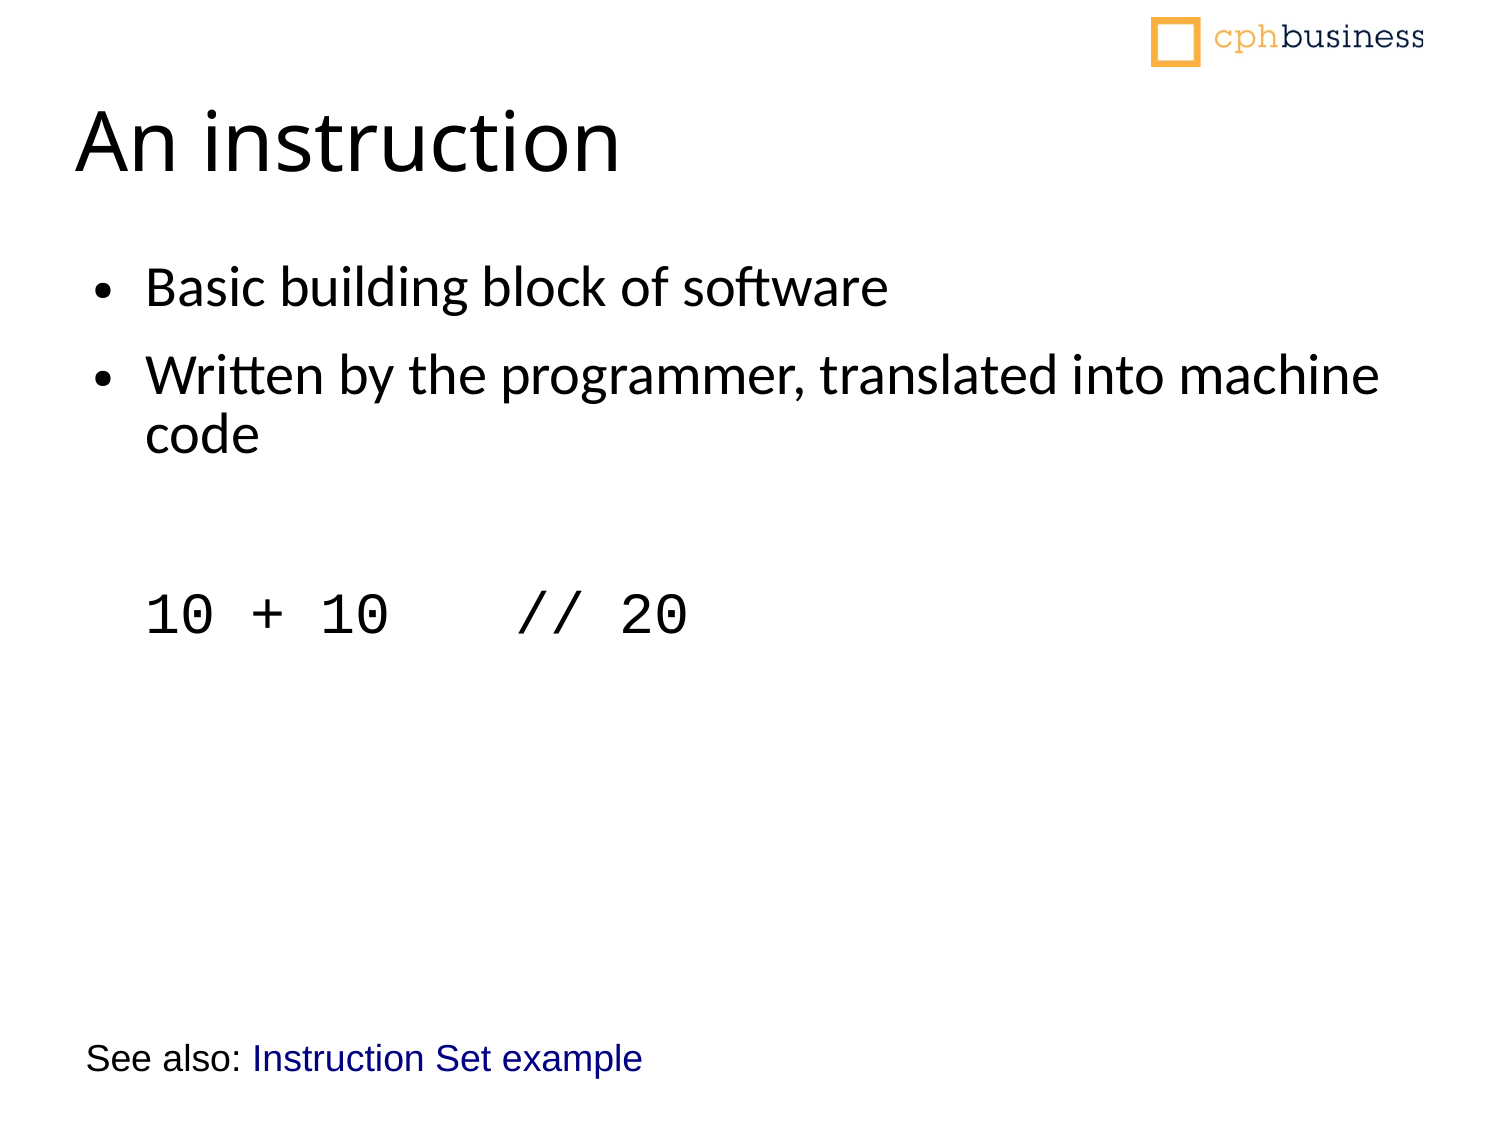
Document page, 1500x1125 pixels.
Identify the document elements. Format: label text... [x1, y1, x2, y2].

text_box See also: Instruction Set example [70, 1029, 1418, 1087]
list Basic building block of software Written by the programmer, translated into machine code 10 + 10 // 20 [75, 263, 1425, 916]
title An instruction [75, 44, 1425, 233]
picture [1151, 17, 1424, 44]
